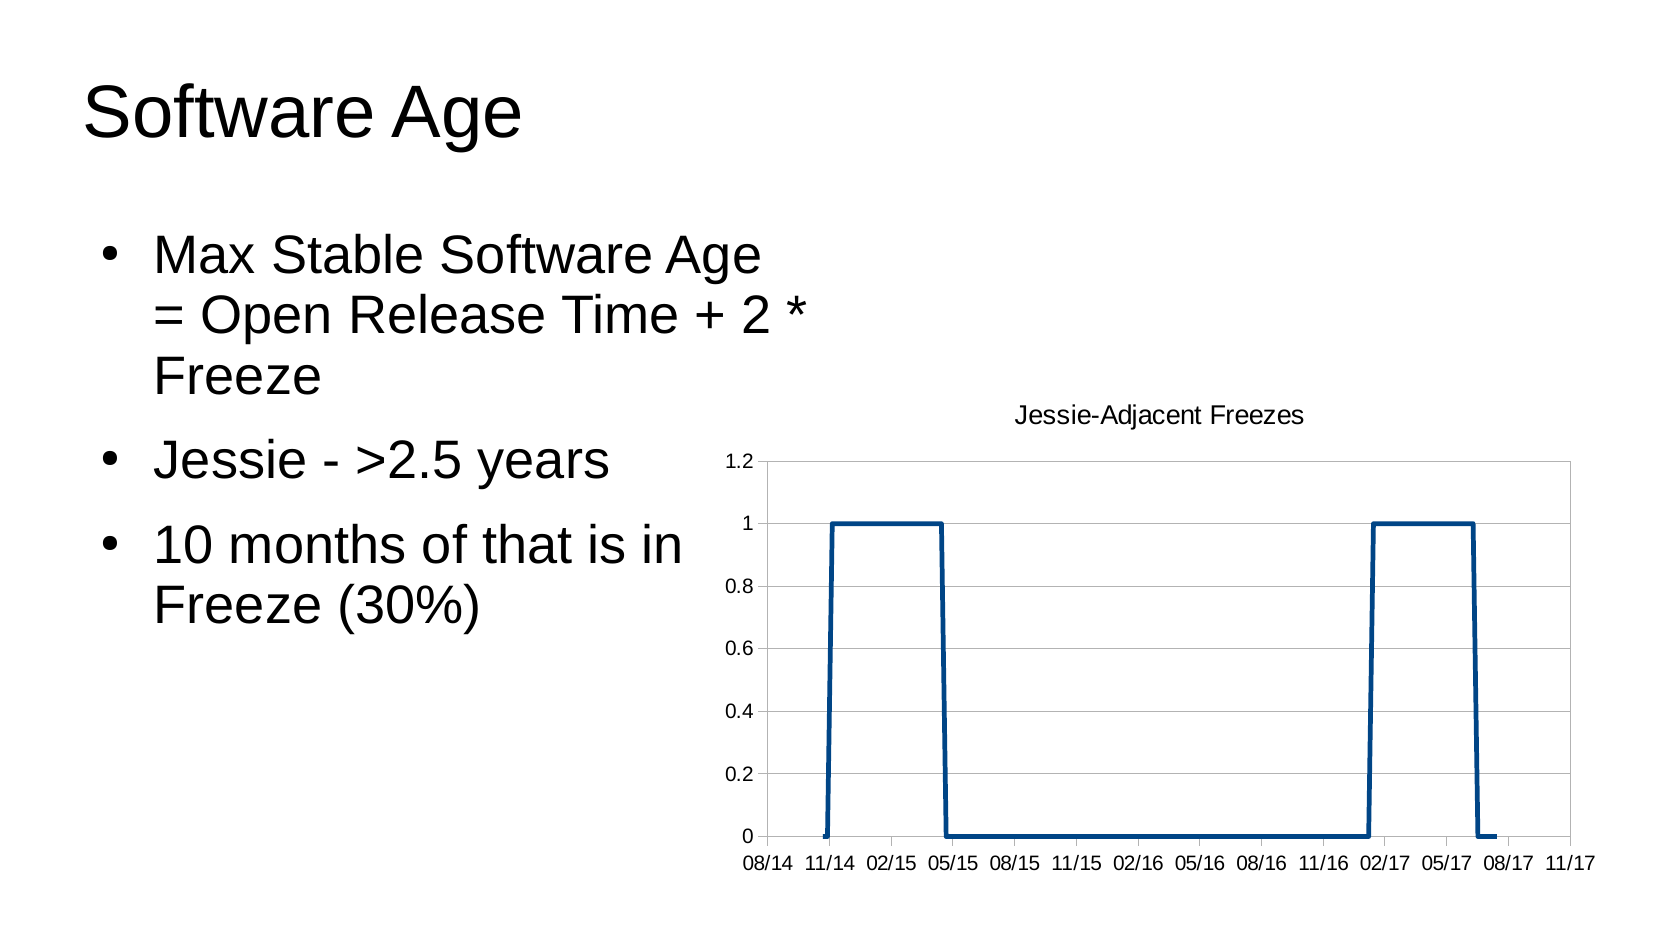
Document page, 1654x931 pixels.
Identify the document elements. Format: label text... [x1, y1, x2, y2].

chart [706, 375, 1614, 886]
list Max Stable Software Age = Open Release Time + 2 * Freeze Jessie - >2.5 years 10 months of that is in Freeze (30%) [82, 224, 809, 764]
title Software Age [82, 35, 1235, 189]
